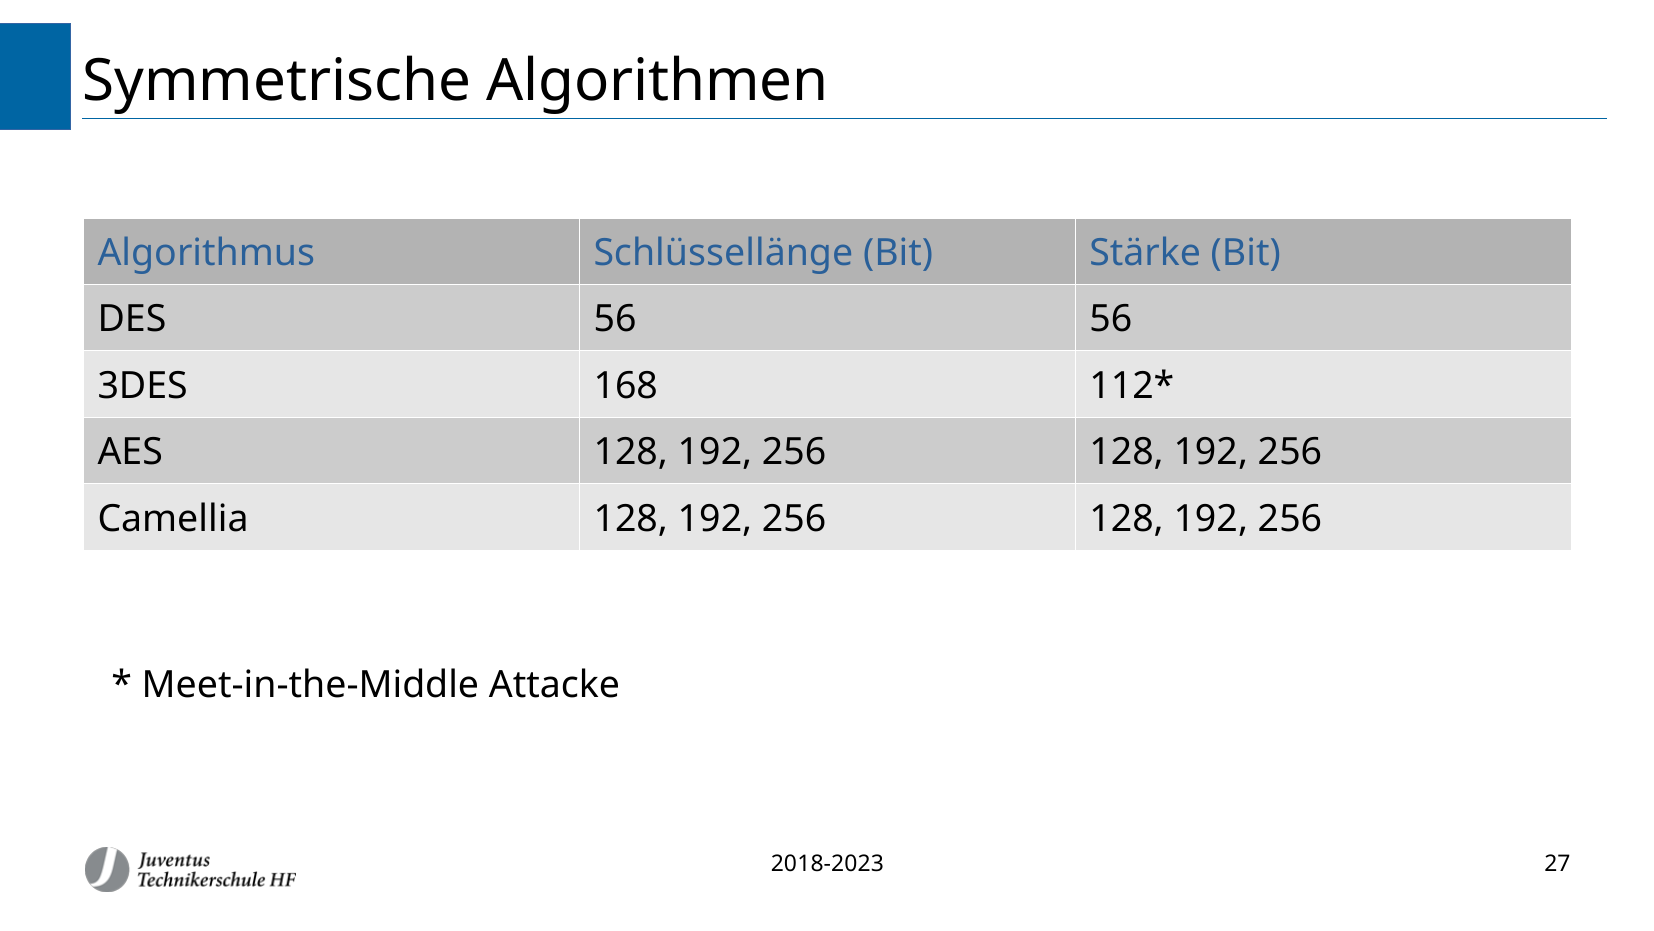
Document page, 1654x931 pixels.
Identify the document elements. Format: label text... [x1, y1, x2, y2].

table_cell 56 [580, 285, 1075, 350]
table_cell AES [84, 418, 579, 483]
title Symmetrische Algorithmen [82, 37, 1571, 119]
text_box * Meet-in-the-Middle Attacke [96, 650, 612, 711]
picture [85, 847, 296, 892]
table_cell 112* [1076, 351, 1571, 417]
table_cell 128, 192, 256 [1076, 418, 1571, 483]
table_cell 128, 192, 256 [580, 418, 1075, 483]
table_cell 168 [580, 351, 1075, 417]
table_cell 128, 192, 256 [1076, 484, 1571, 550]
table_header Algorithmus [84, 219, 579, 284]
table_cell DES [84, 285, 579, 350]
table_cell 3DES [84, 351, 579, 417]
table_cell 128, 192, 256 [580, 484, 1075, 550]
table_cell 56 [1076, 285, 1571, 350]
table_header Stärke (Bit) [1076, 219, 1571, 284]
table_cell Camellia [84, 484, 579, 550]
table_header Schlüssellänge (Bit) [580, 219, 1075, 284]
